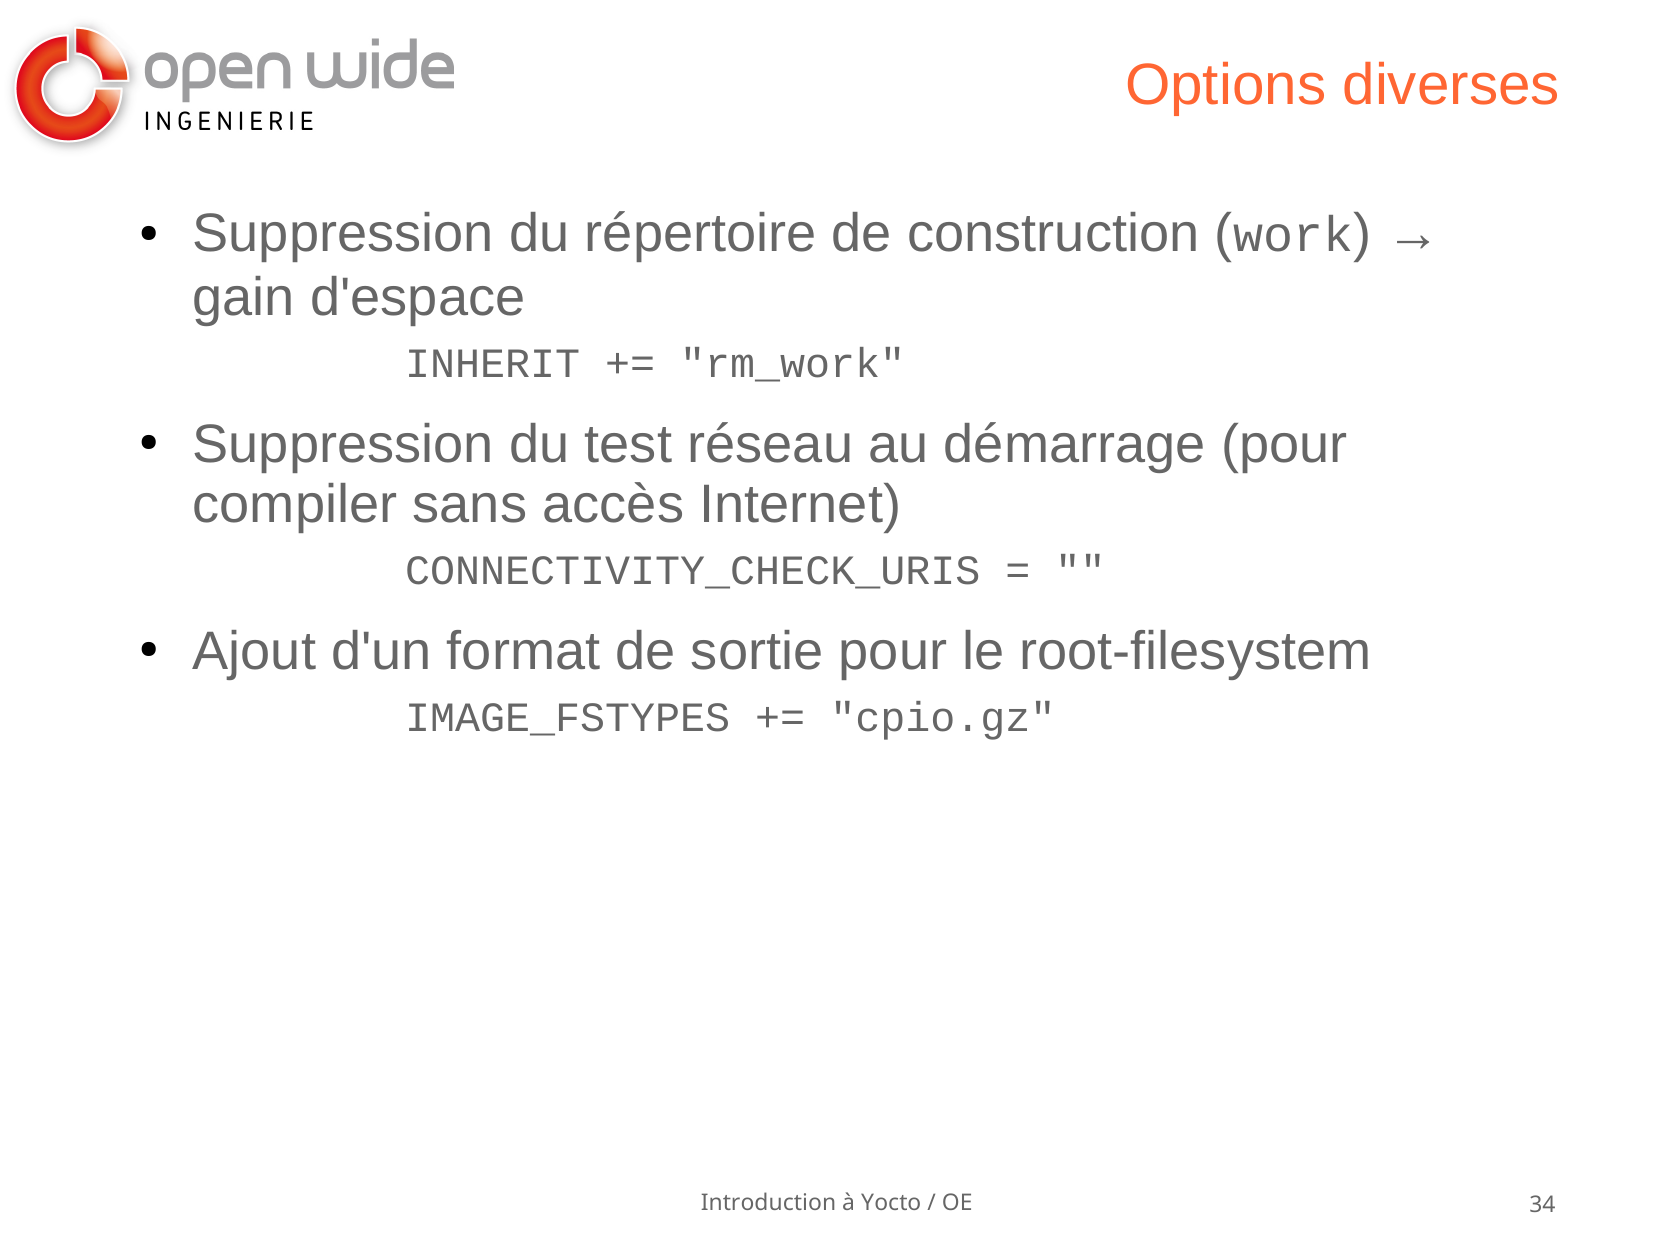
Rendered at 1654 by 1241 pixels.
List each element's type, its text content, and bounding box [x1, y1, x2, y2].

title Options diverses [602, 12, 1561, 157]
picture [0, 0, 454, 161]
list Suppression du répertoire de construction (work) → gain d'espace INHERIT += "rm_work" Suppression du test réseau au démarrage (pour compiler sans accès Internet) CONNECTIVITY_CHECK_URIS = "" Ajout d'un format de sortie pour le root-filesystem IMAGE_FSTYPES += "cpio.gz" [121, 202, 1534, 1073]
